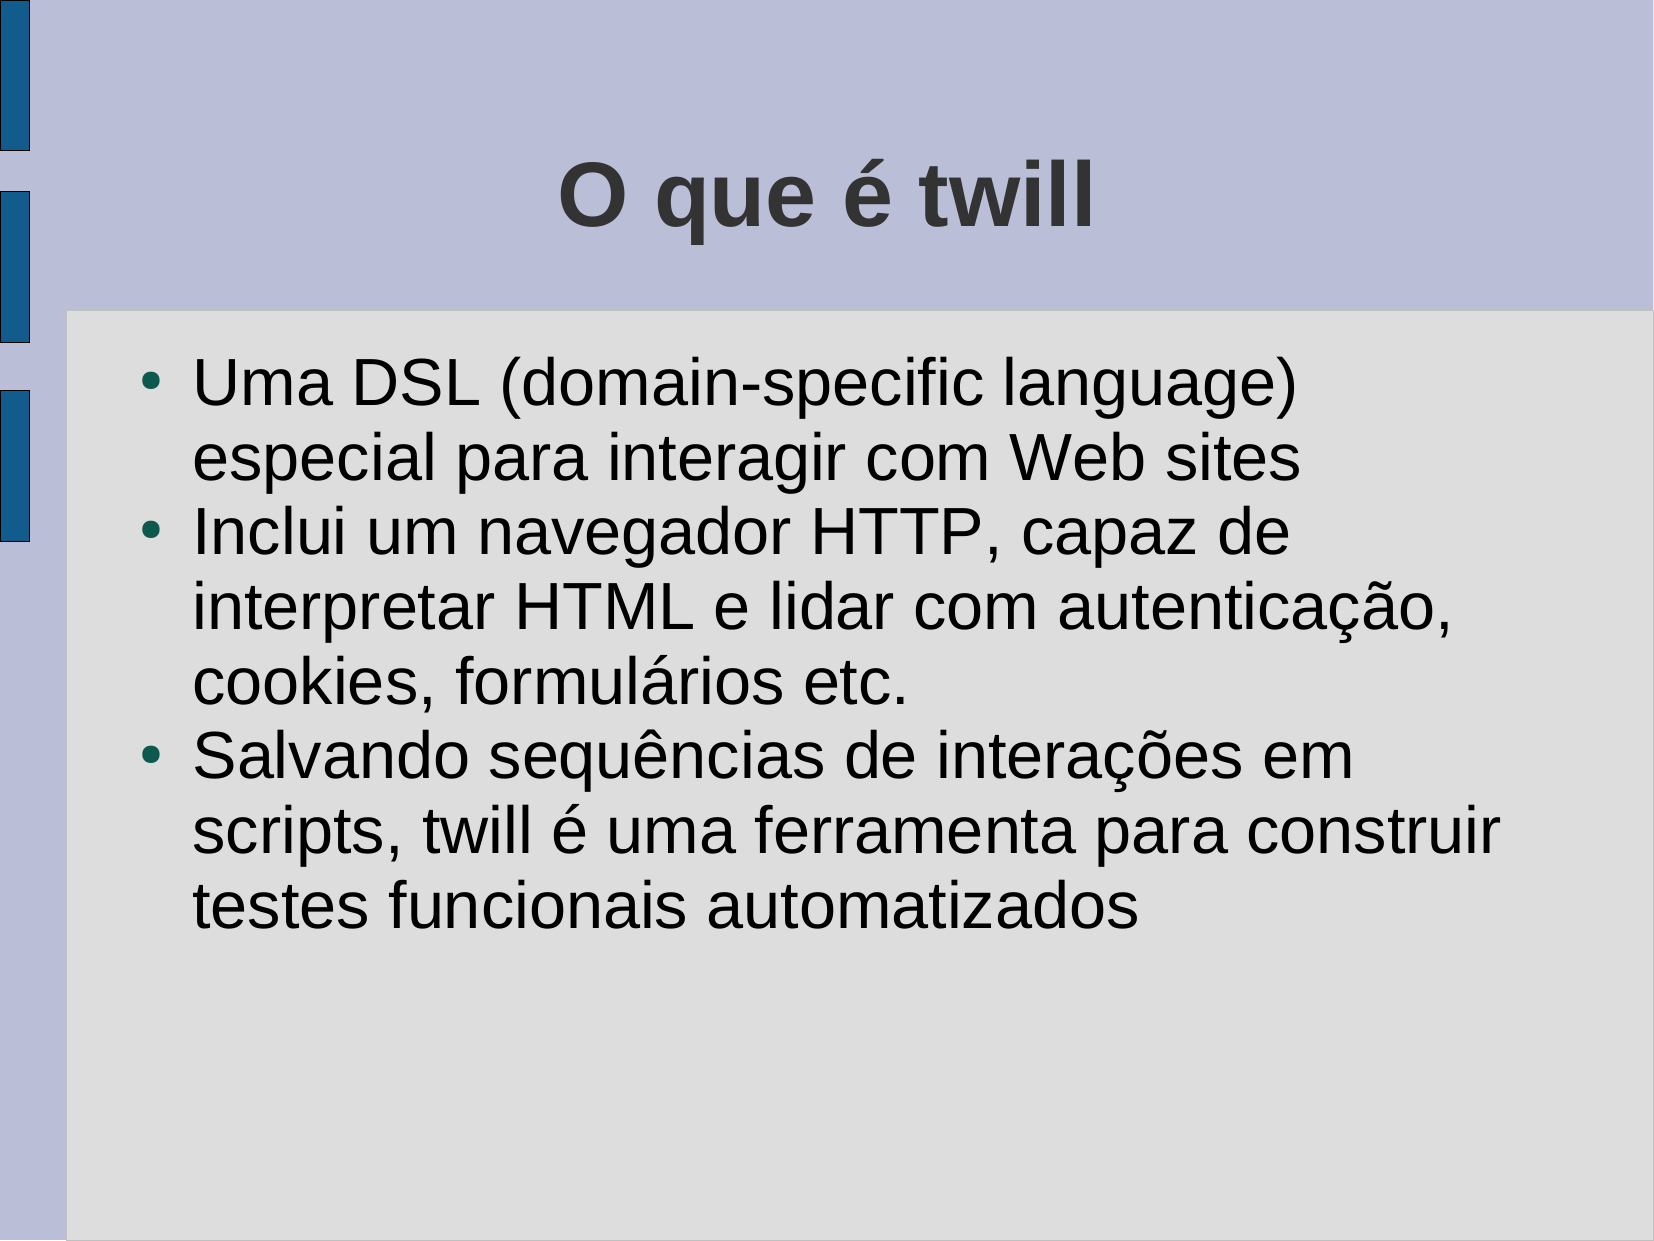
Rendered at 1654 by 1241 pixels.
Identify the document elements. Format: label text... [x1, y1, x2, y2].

list Uma DSL (domain-specific language) especial para interagir com Web sites Inclui um navegador HTTP, capaz de interpretar HTML e lidar com autenticação, cookies, formulários etc. Salvando sequências de interações em scripts, twill é uma ferramenta para construir testes funcionais automatizados [121, 344, 1534, 1127]
title O que é twill [121, 91, 1534, 299]
